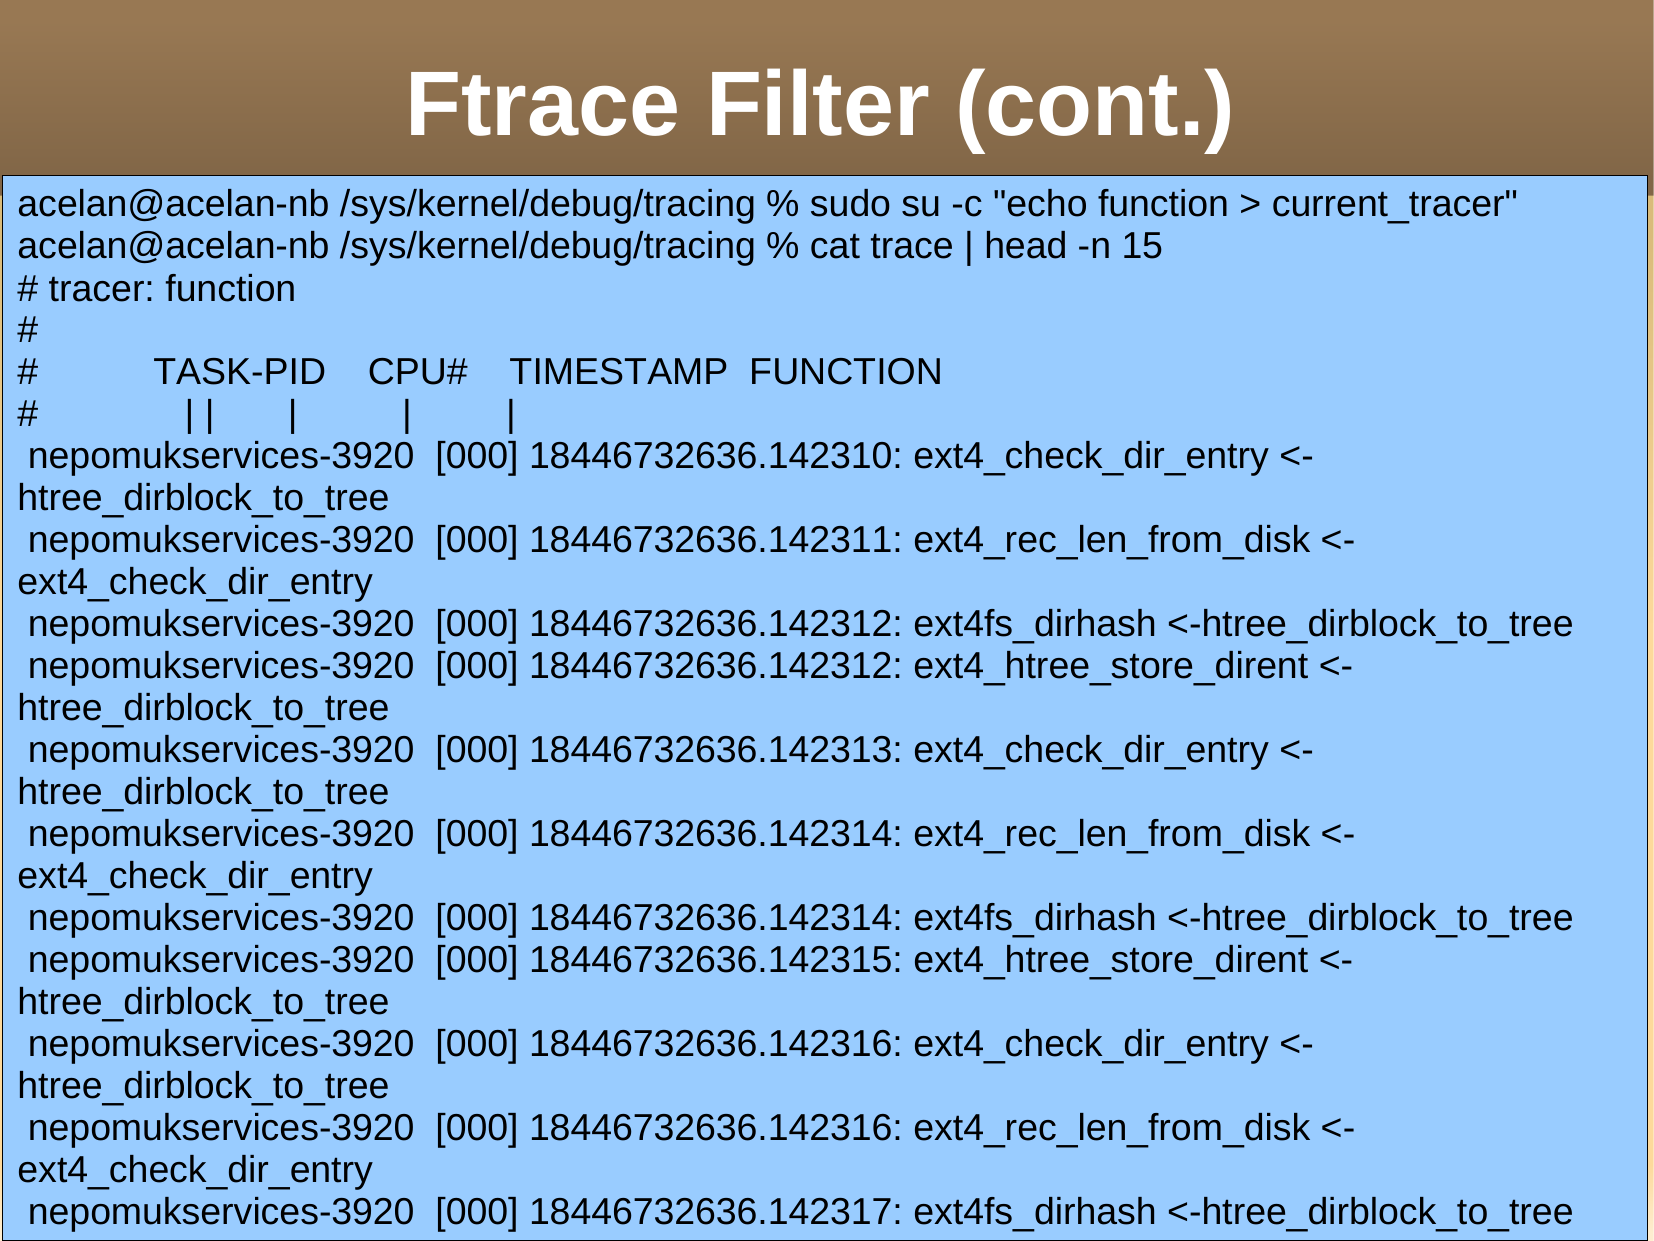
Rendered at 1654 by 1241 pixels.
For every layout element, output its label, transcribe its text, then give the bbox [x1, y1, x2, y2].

title Ftrace Filter (cont.) [76, 7, 1565, 175]
picture [0, 0, 1654, 1241]
text_box acelan@acelan-nb /sys/kernel/debug/tracing % sudo su -c "echo function > current_tracer" acelan@acelan-nb /sys/kernel/debug/tracing % cat trace | head -n 15 # tracer: function # # TASK-PID CPU# TIMESTAMP FUNCTION # | | | | | nepomukservices-3920 [000] 18446732636.142310: ext4_check_dir_entry <-htree_dirblock_to_tree nepomukservices-3920 [000] 18446732636.142311: ext4_rec_len_from_disk <-ext4_check_dir_entry nepomukservices-3920 [000] 18446732636.142312: ext4fs_dirhash <-htree_dirblock_to_tree nepomukservices-3920 [000] 18446732636.142312: ext4_htree_store_dirent <-htree_dirblock_to_tree nepomukservices-3920 [000] 18446732636.142313: ext4_check_dir_entry <-htree_dirblock_to_tree nepomukservices-3920 [000] 18446732636.142314: ext4_rec_len_from_disk <-ext4_check_dir_entry nepomukservices-3920 [000] 18446732636.142314: ext4fs_dirhash <-htree_dirblock_to_tree nepomukservices-3920 [000] 18446732636.142315: ext4_htree_store_dirent <-htree_dirblock_to_tree nepomukservices-3920 [000] 18446732636.142316: ext4_check_dir_entry <-htree_dirblock_to_tree nepomukservices-3920 [000] 18446732636.142316: ext4_rec_len_from_disk <-ext4_check_dir_entry nepomukservices-3920 [000] 18446732636.142317: ext4fs_dirhash <-htree_dirblock_to_tree [2, 175, 1648, 1241]
